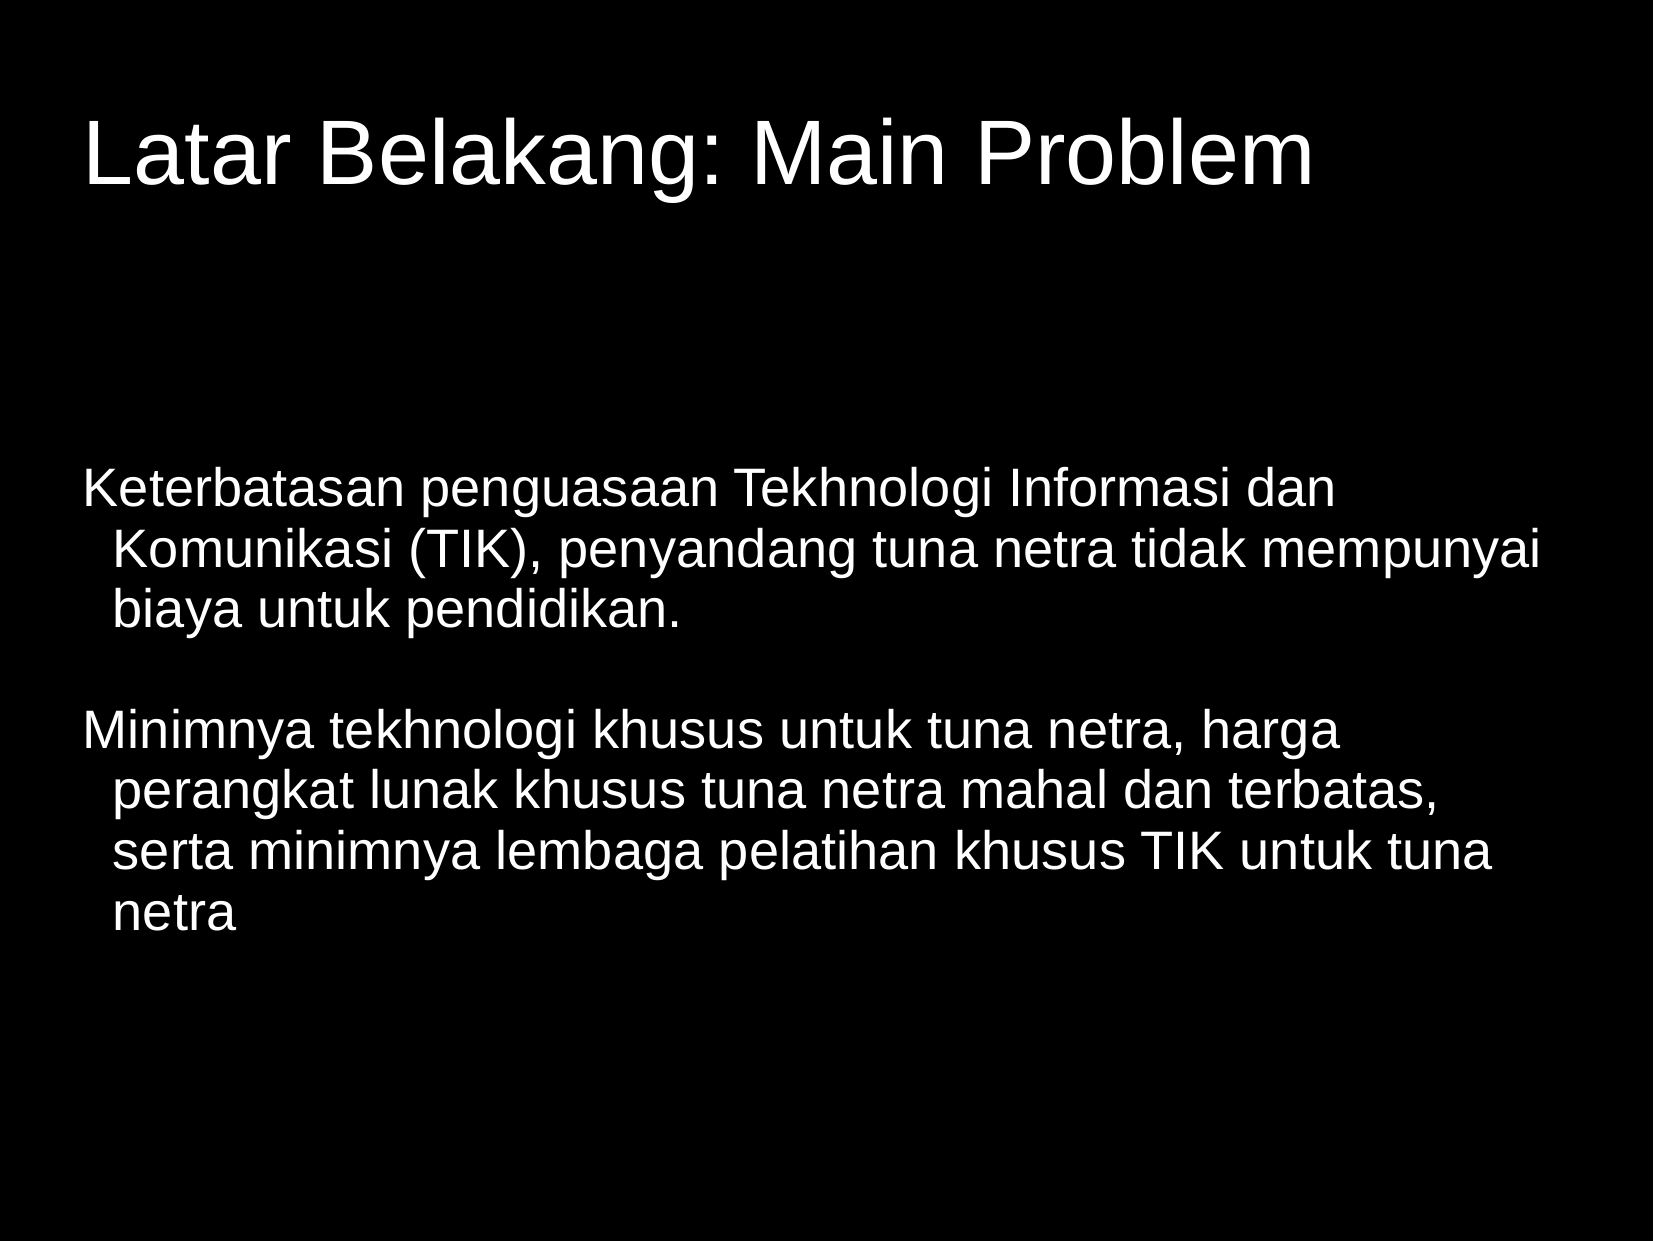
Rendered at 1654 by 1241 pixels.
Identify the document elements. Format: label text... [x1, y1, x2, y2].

subtitle Keterbatasan penguasaan Tekhnologi Informasi dan Komunikasi (TIK), penyandang tuna netra tidak mempunyai biaya untuk pendidikan. Minimnya tekhnologi khusus untuk tuna netra, harga perangkat lunak khusus tuna netra mahal dan terbatas, serta minimnya lembaga pelatihan khusus TIK untuk tuna netra [82, 297, 1571, 1102]
title Latar Belakang: Main Problem [82, 49, 1571, 257]
